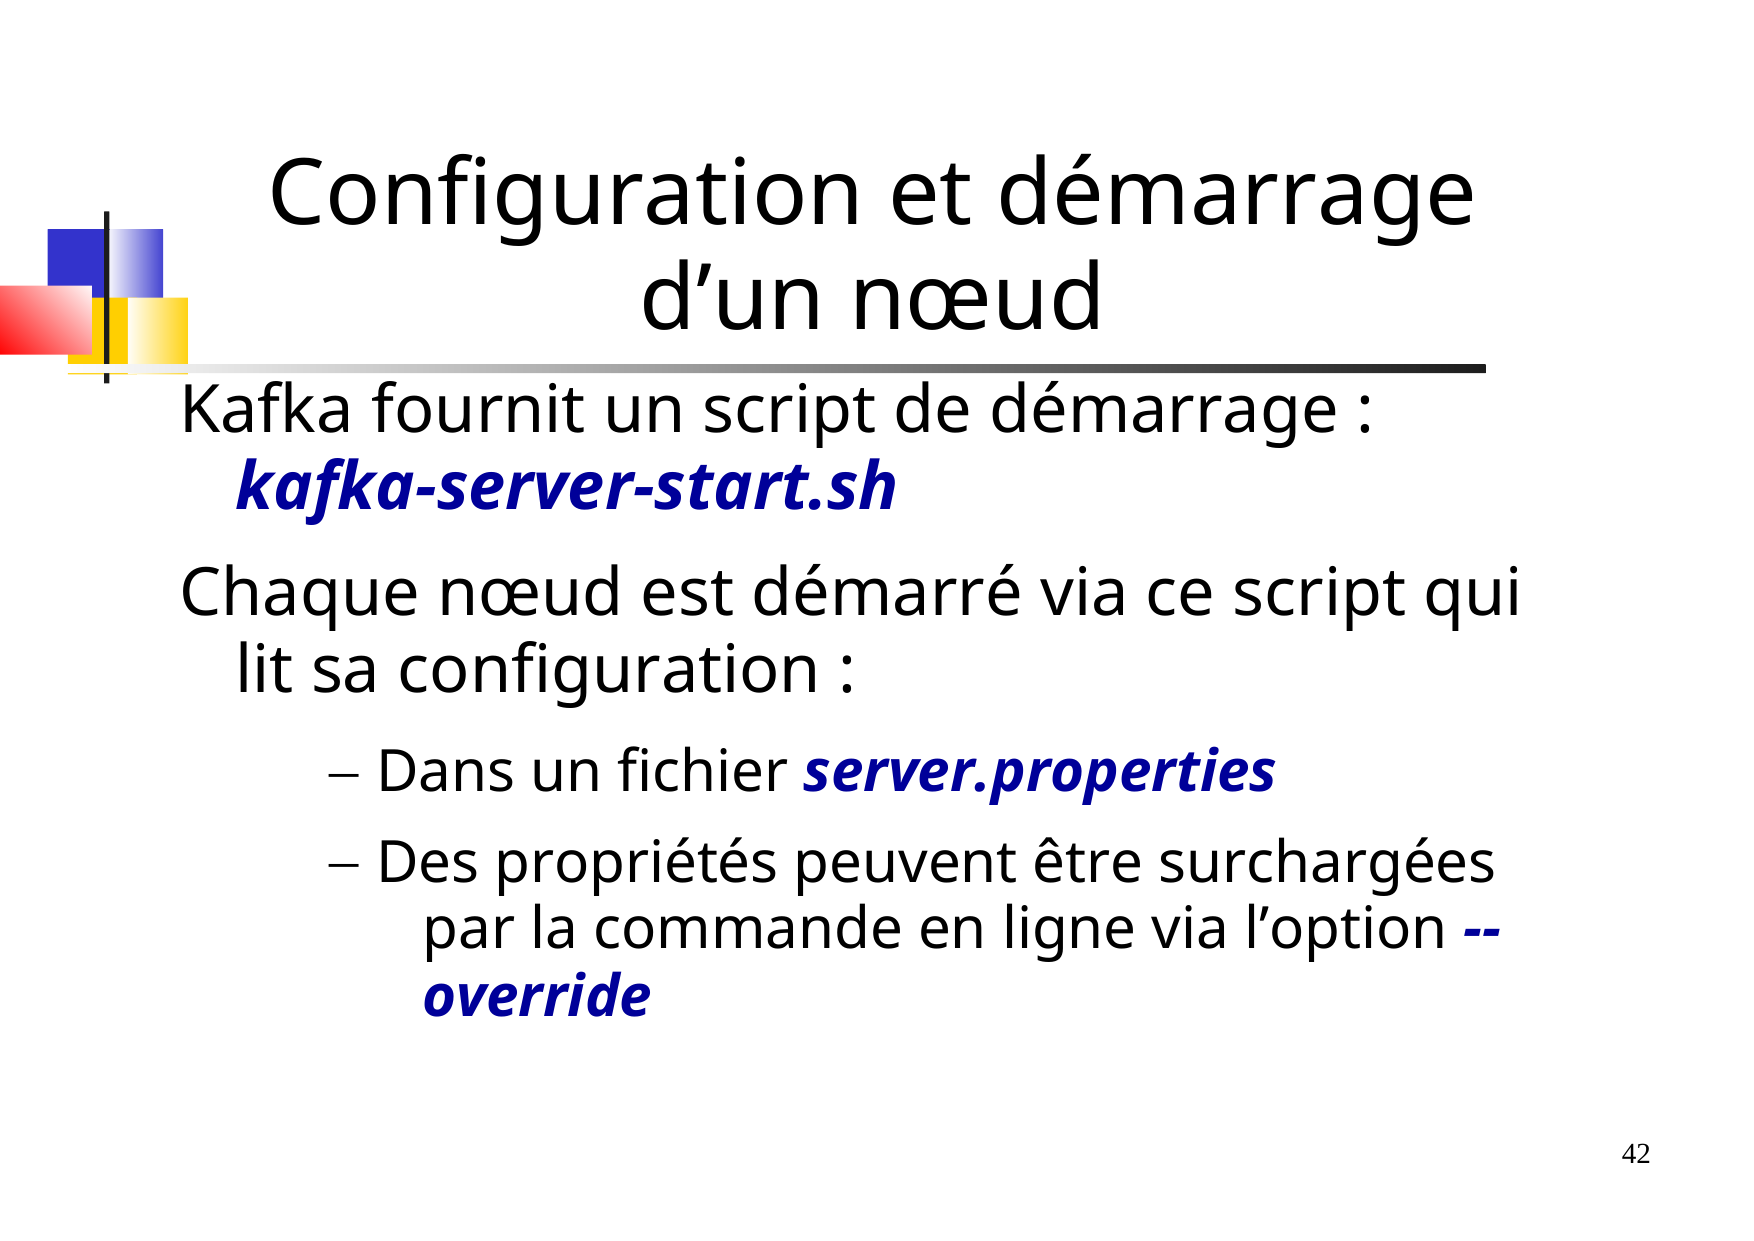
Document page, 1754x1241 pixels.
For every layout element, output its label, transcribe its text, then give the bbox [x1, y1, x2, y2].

title Configuration et démarrage d’un nœud [179, 139, 1567, 351]
list Kafka fournit un script de démarrage : kafka-server-start.sh Chaque nœud est démarré via ce script qui lit sa configuration : Dans un fichier server.properties Des propriétés peuvent être surchargées par la commande en ligne via l’option --override [179, 371, 1567, 1091]
